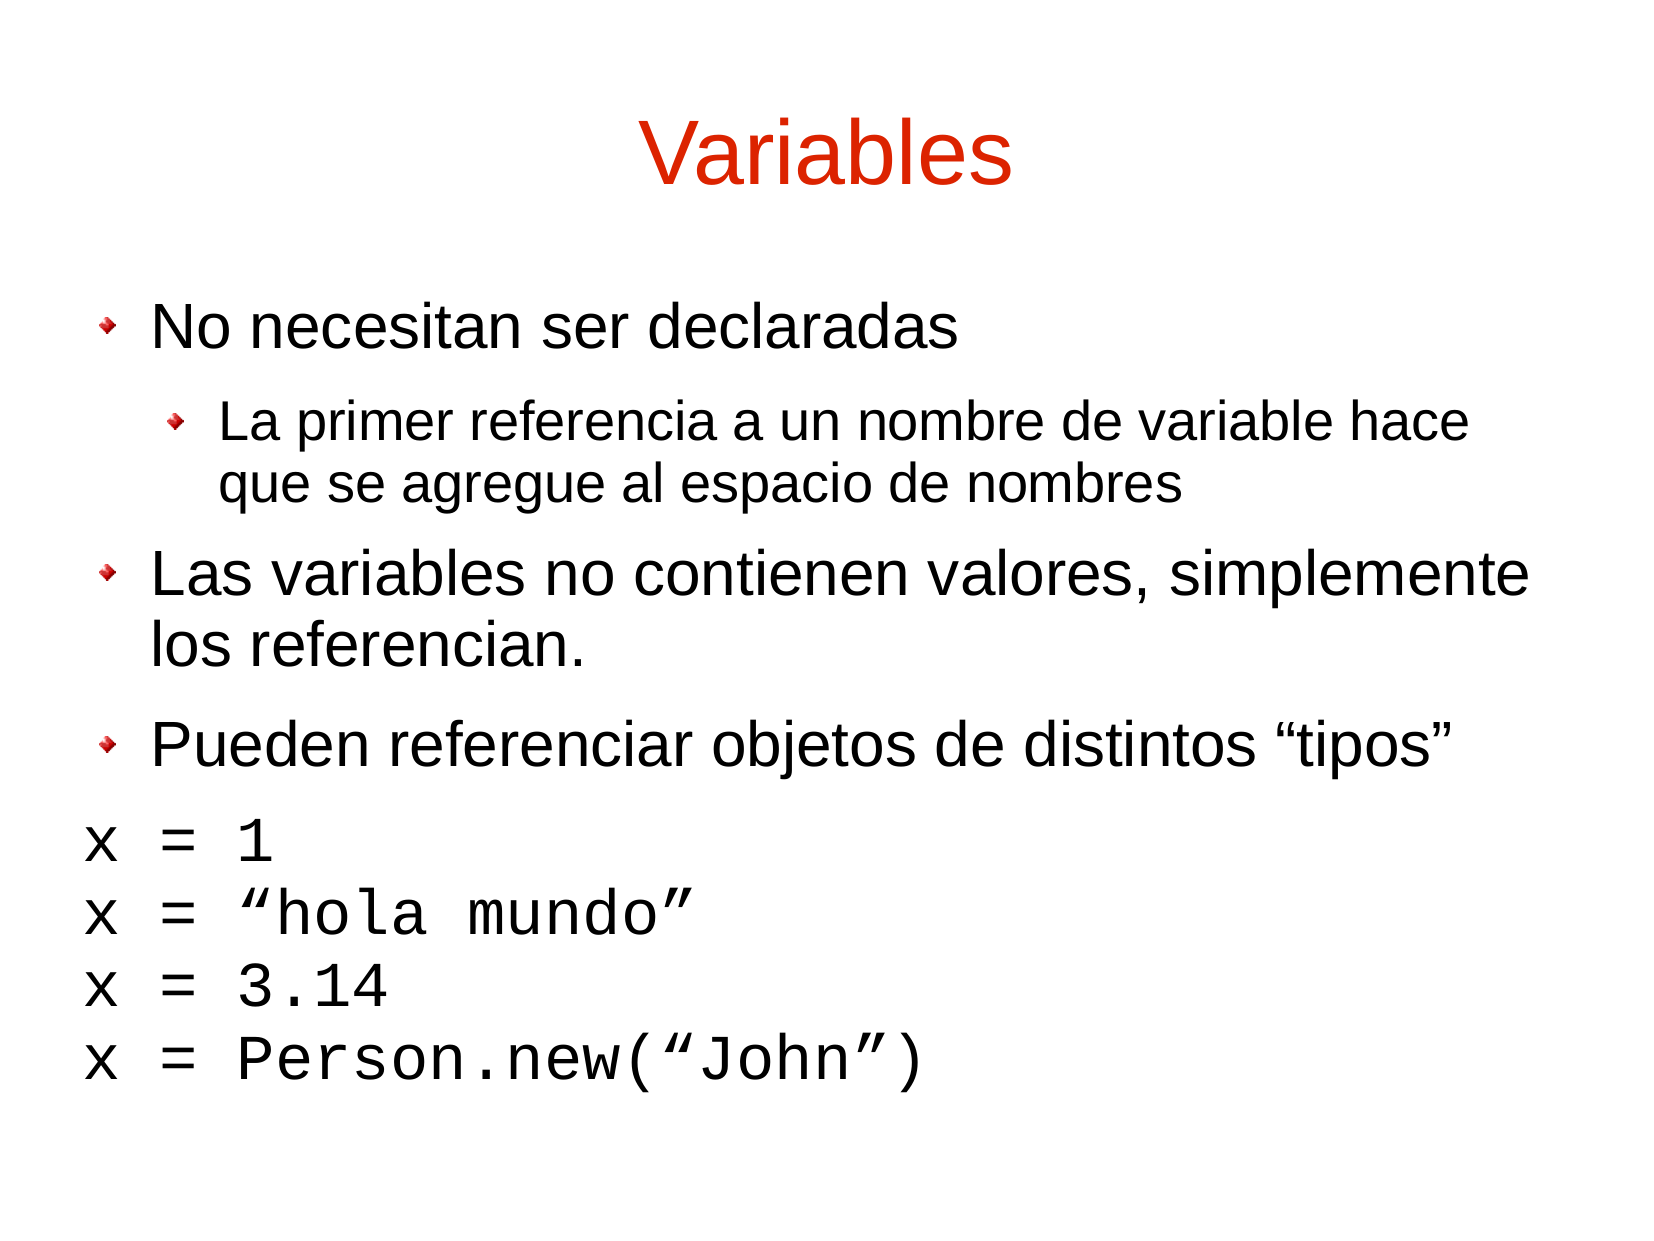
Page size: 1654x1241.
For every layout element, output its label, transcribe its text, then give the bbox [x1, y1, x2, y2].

list No necesitan ser declaradas La primer referencia a un nombre de variable hace que se agregue al espacio de nombres Las variables no contienen valores, simplemente los referencian. Pueden referenciar objetos de distintos “tipos” x = 1 x = “hola mundo” x = 3.14 x = Person.new(“John”) [82, 290, 1571, 1109]
title Variables [82, 49, 1571, 257]
